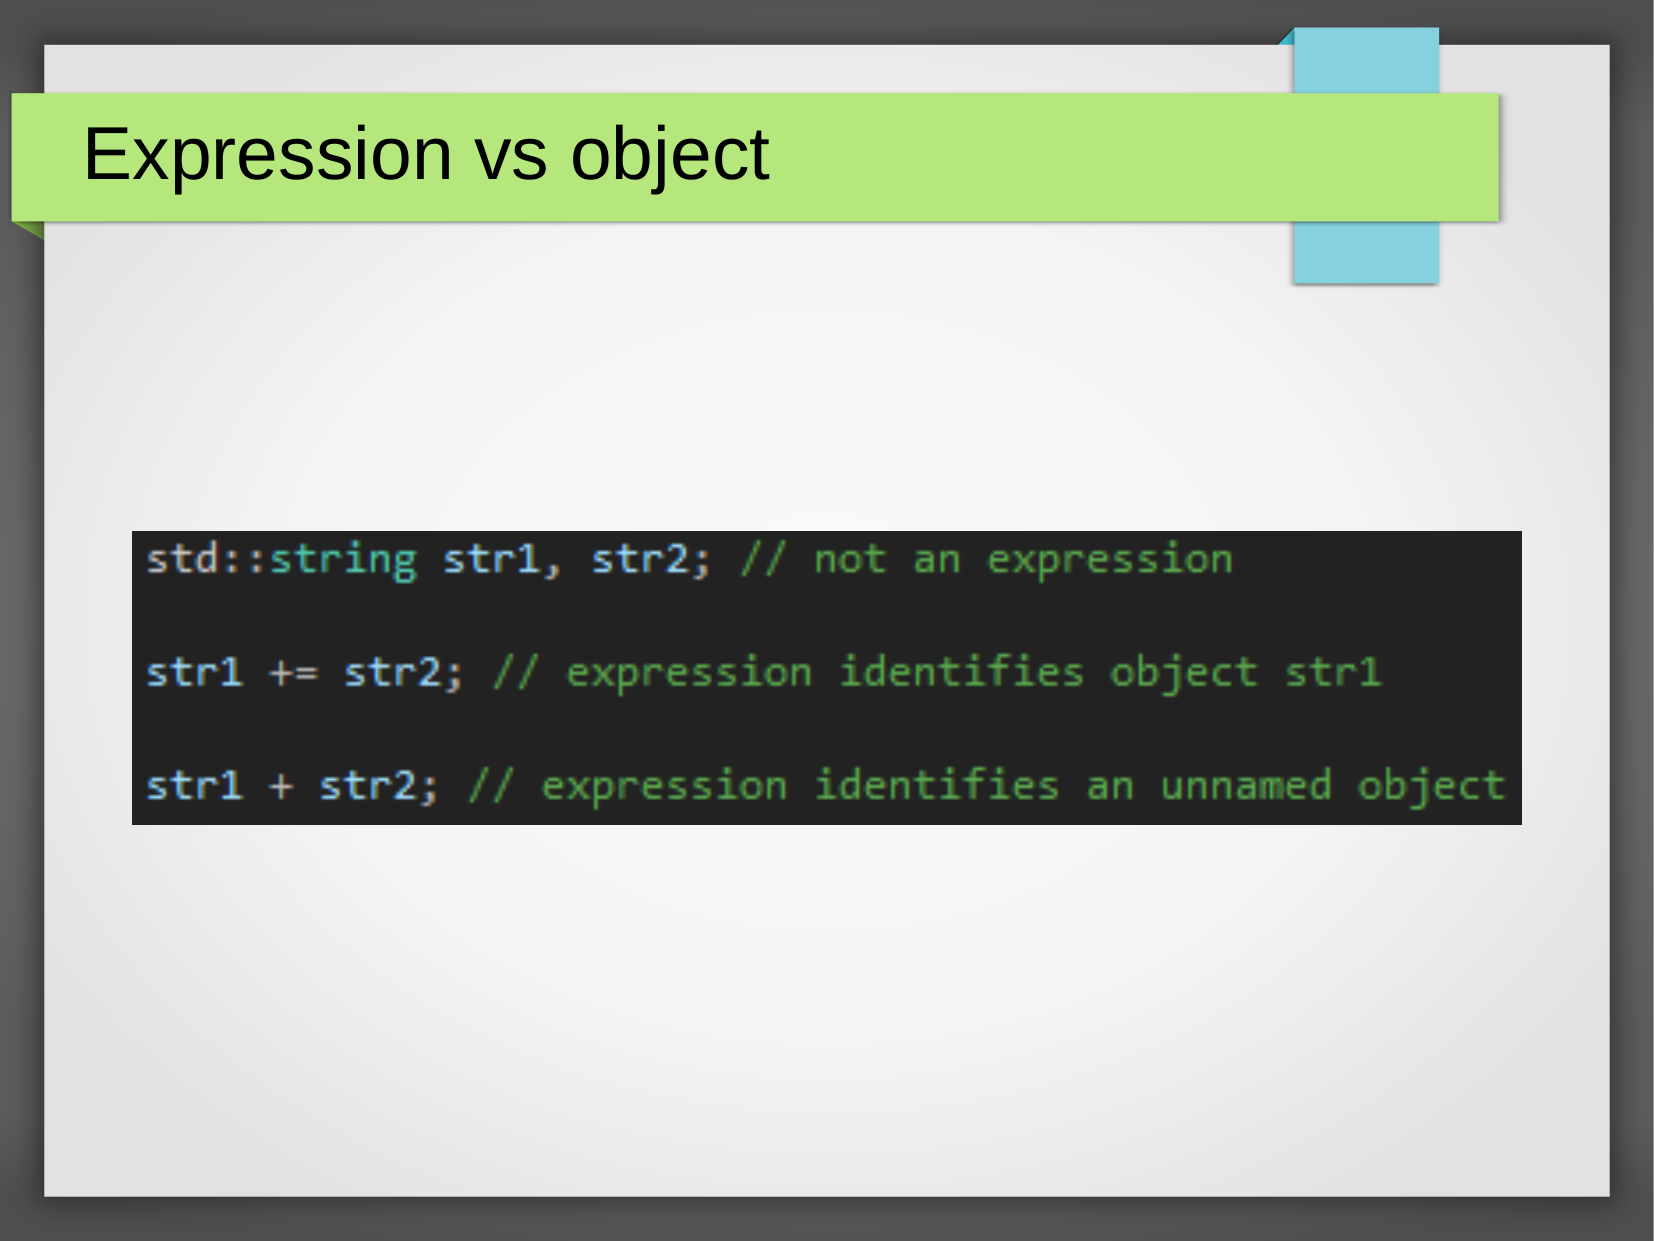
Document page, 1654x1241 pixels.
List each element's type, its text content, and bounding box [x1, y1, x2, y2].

picture [0, 0, 1654, 1241]
title Expression vs object [82, 94, 1264, 213]
